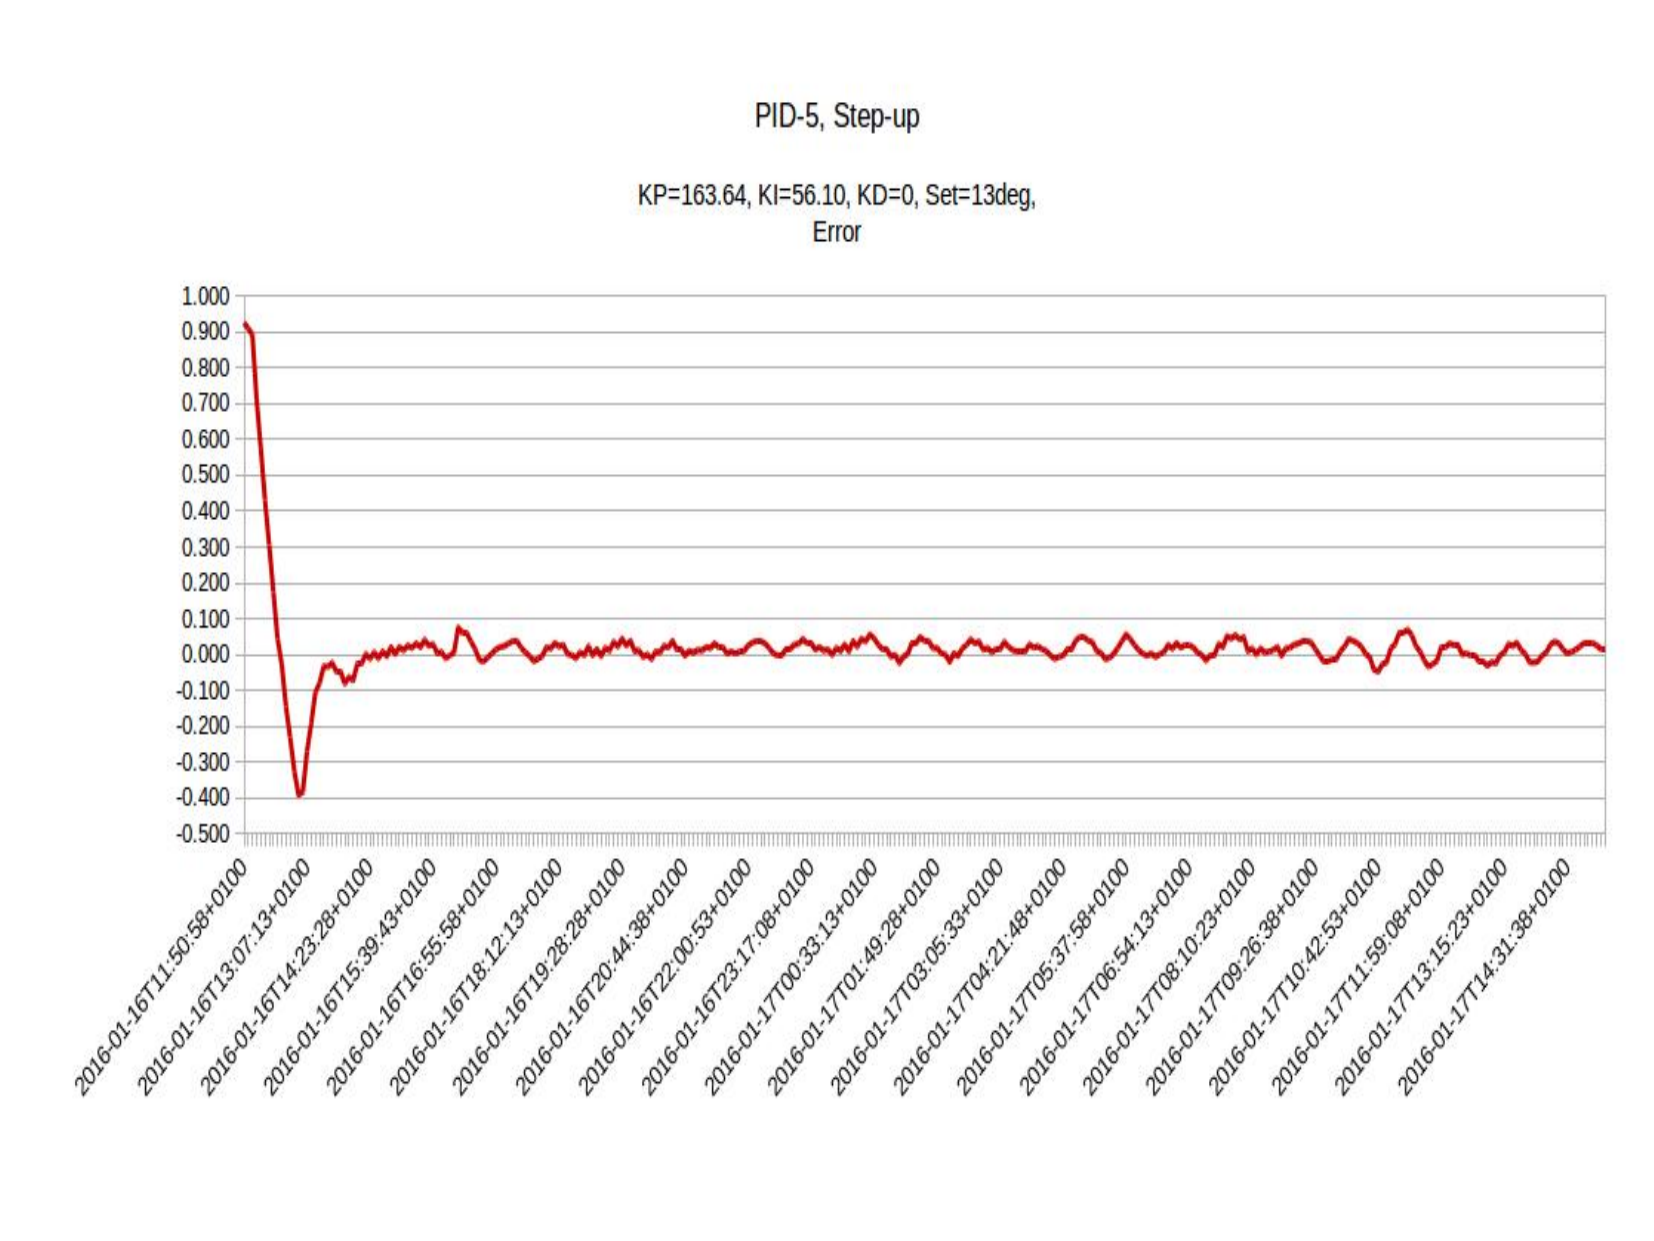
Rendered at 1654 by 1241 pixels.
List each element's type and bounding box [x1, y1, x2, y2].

picture [37, 52, 1636, 1126]
